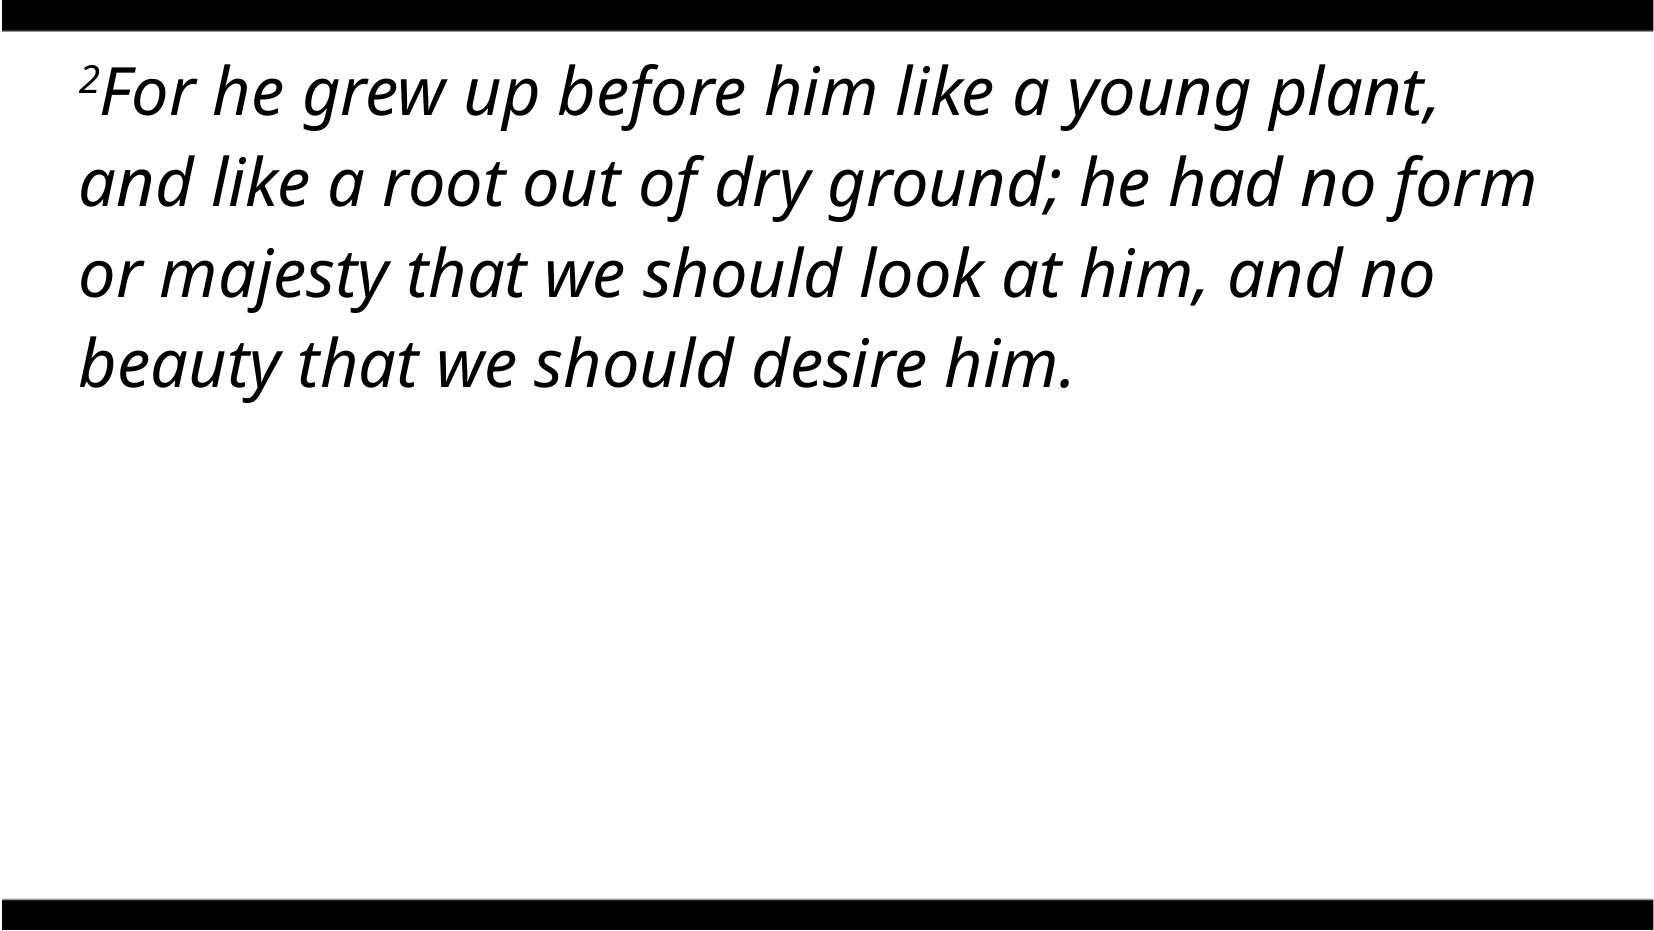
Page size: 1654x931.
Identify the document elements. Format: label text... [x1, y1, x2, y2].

picture [2, 0, 1654, 930]
text_box 2For he grew up before him like a young plant, and like a root out of dry ground; he had no form or majesty that we should look at him, and no beauty that we should desire him. [64, 36, 1595, 436]
